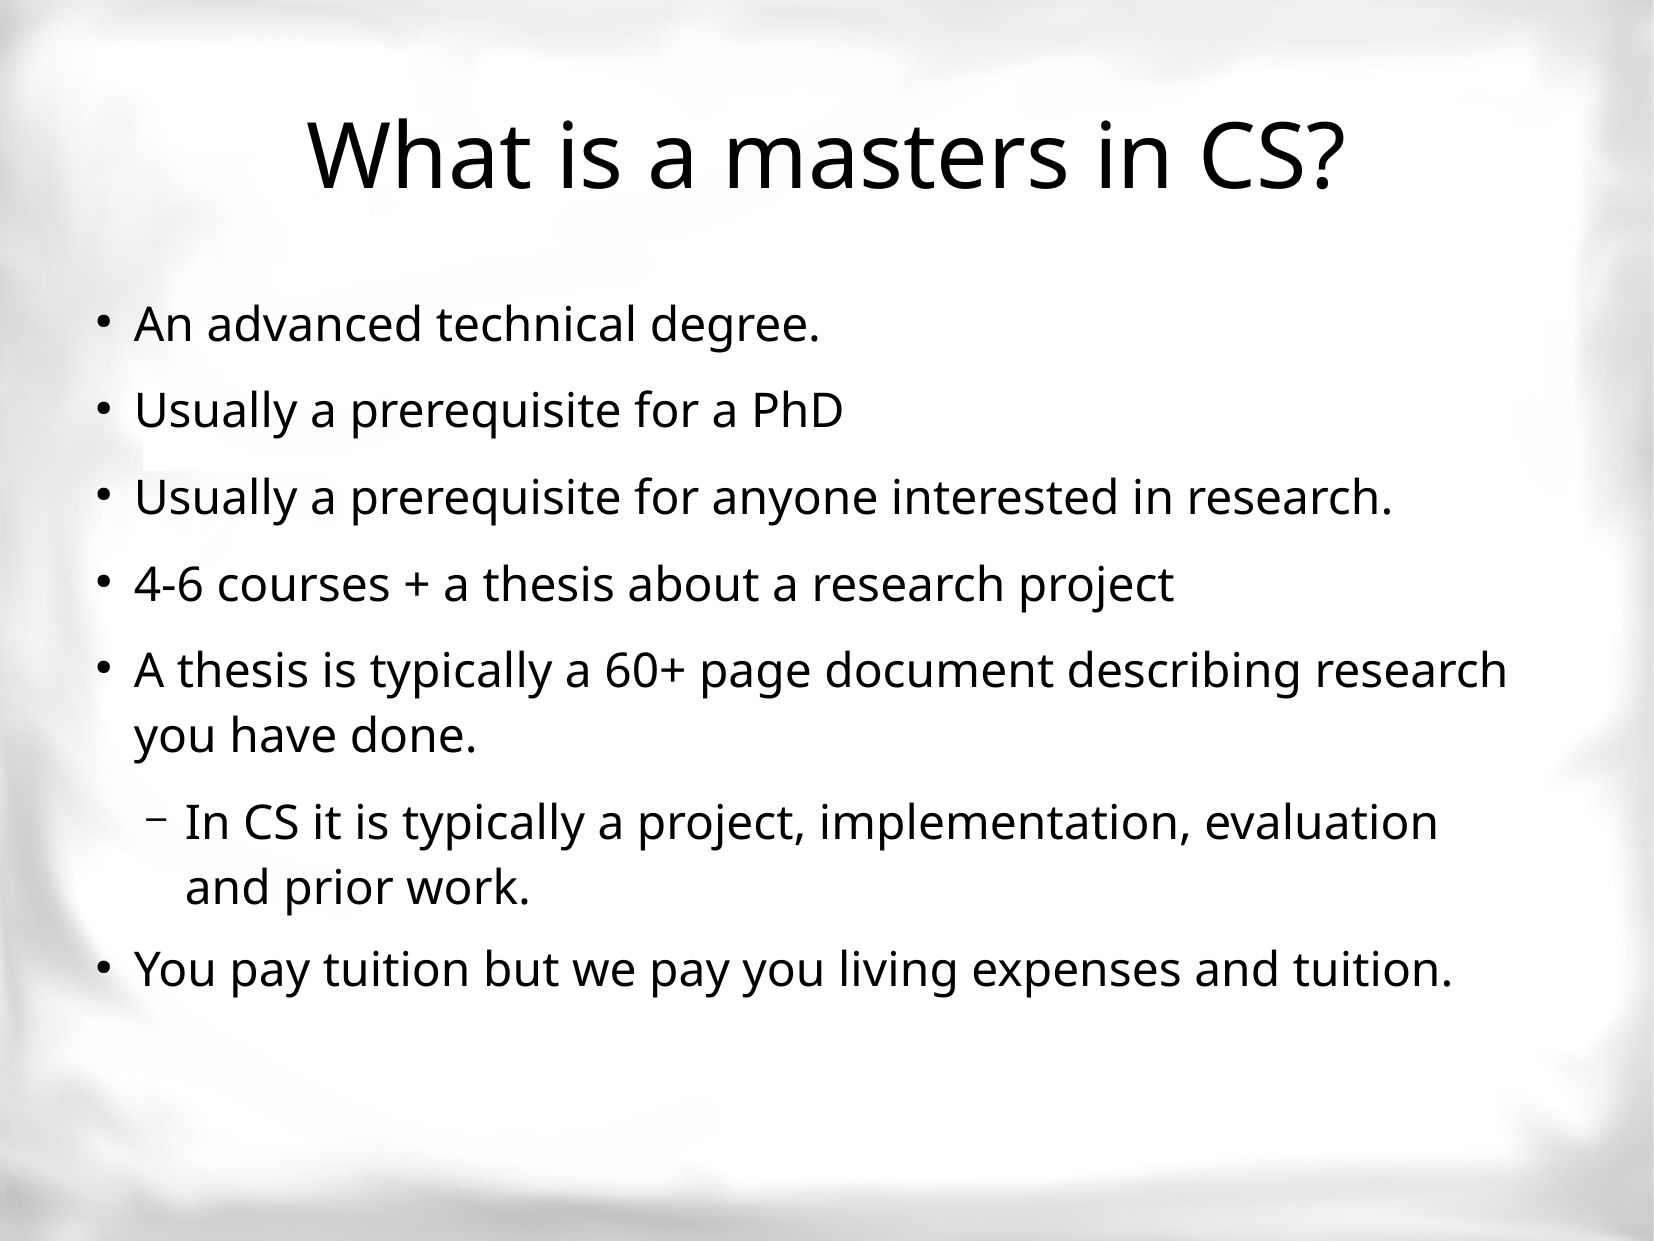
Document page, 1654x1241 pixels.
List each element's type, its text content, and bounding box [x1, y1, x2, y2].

list An advanced technical degree. Usually a prerequisite for a PhD Usually a prerequisite for anyone interested in research. 4-6 courses + a thesis about a research project A thesis is typically a 60+ page document describing research you have done. In CS it is typically a project, implementation, evaluation and prior work. You pay tuition but we pay you living expenses and tuition. [82, 290, 1538, 1010]
picture [0, 0, 1654, 1241]
title What is a masters in CS? [82, 49, 1571, 257]
